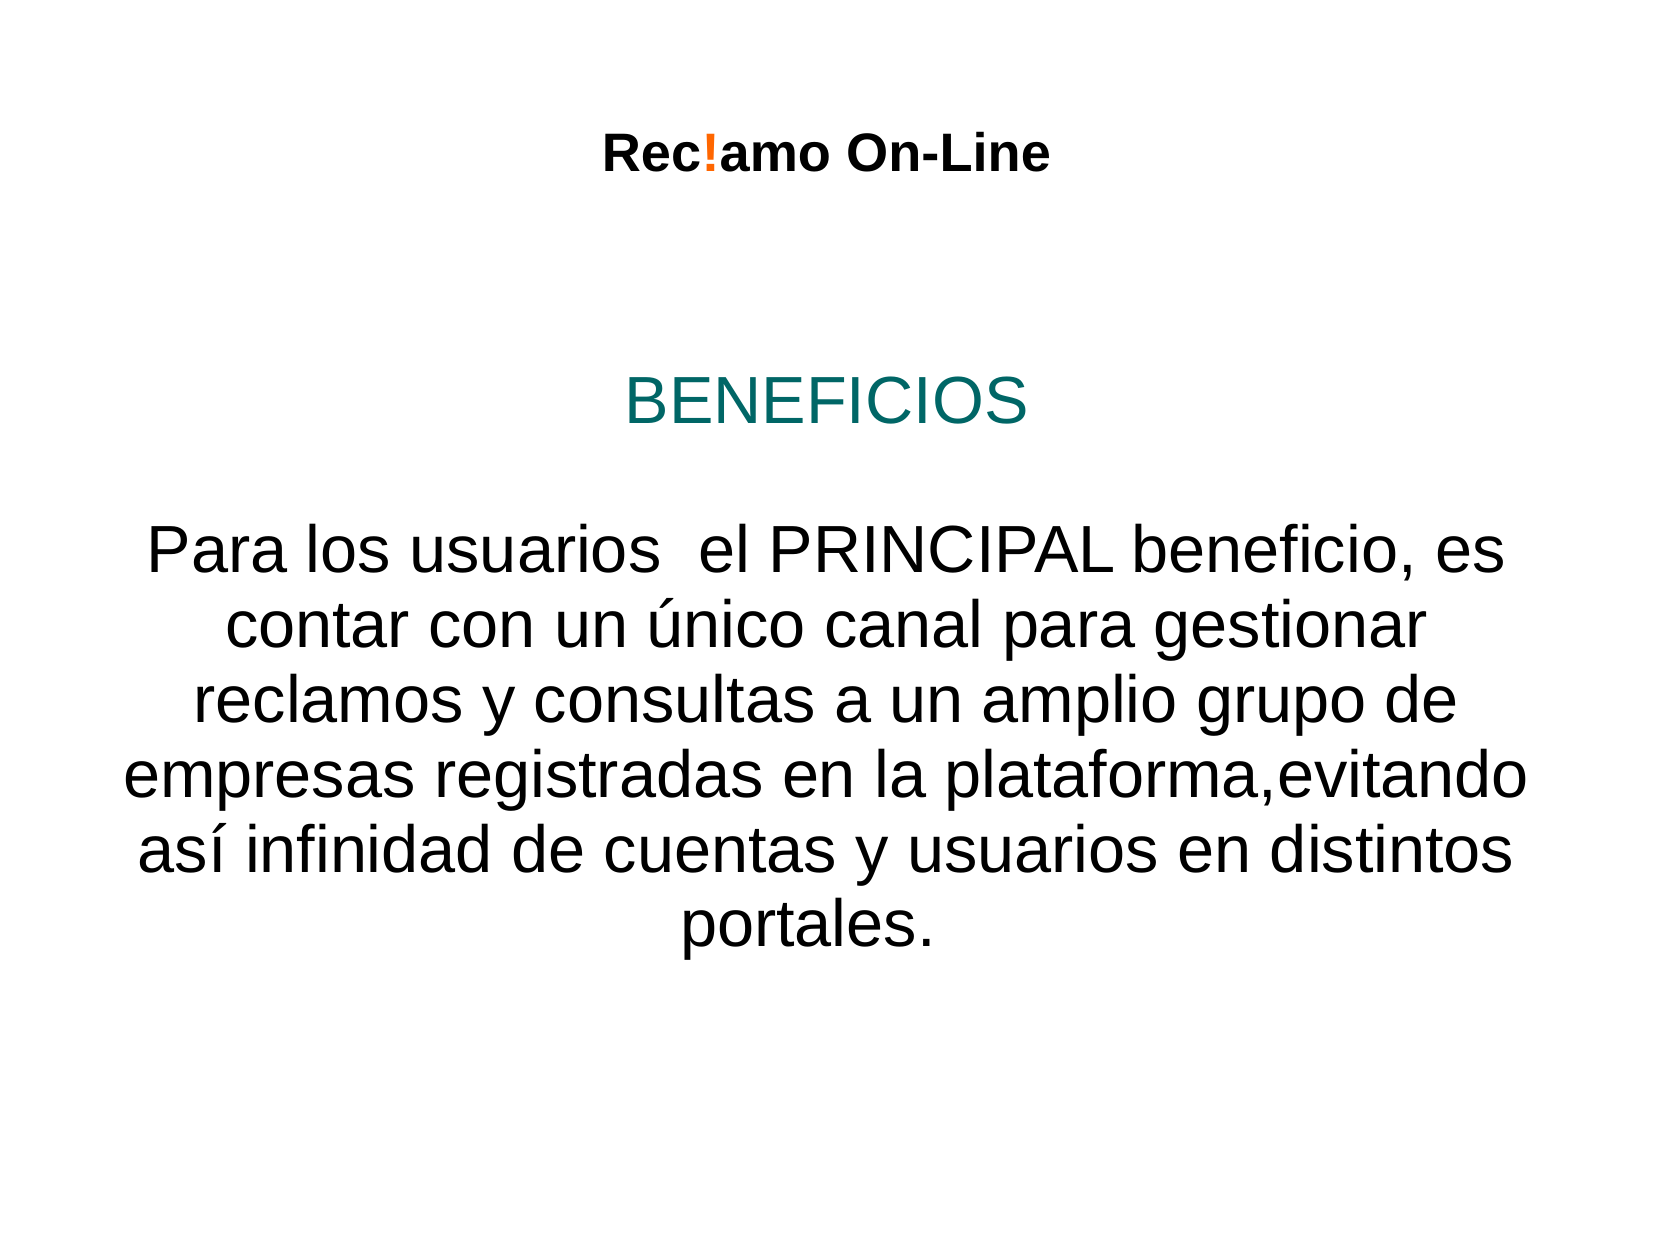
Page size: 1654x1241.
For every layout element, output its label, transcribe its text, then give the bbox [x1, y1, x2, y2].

title Rec!amo On-Line [82, 49, 1571, 257]
subtitle BENEFICIOS Para los usuarios el PRINCIPAL beneficio, es contar con un único canal para gestionar reclamos y consultas a un amplio grupo de empresas registradas en la plataforma,evitando así infinidad de cuentas y usuarios en distintos portales. [82, 290, 1571, 1109]
